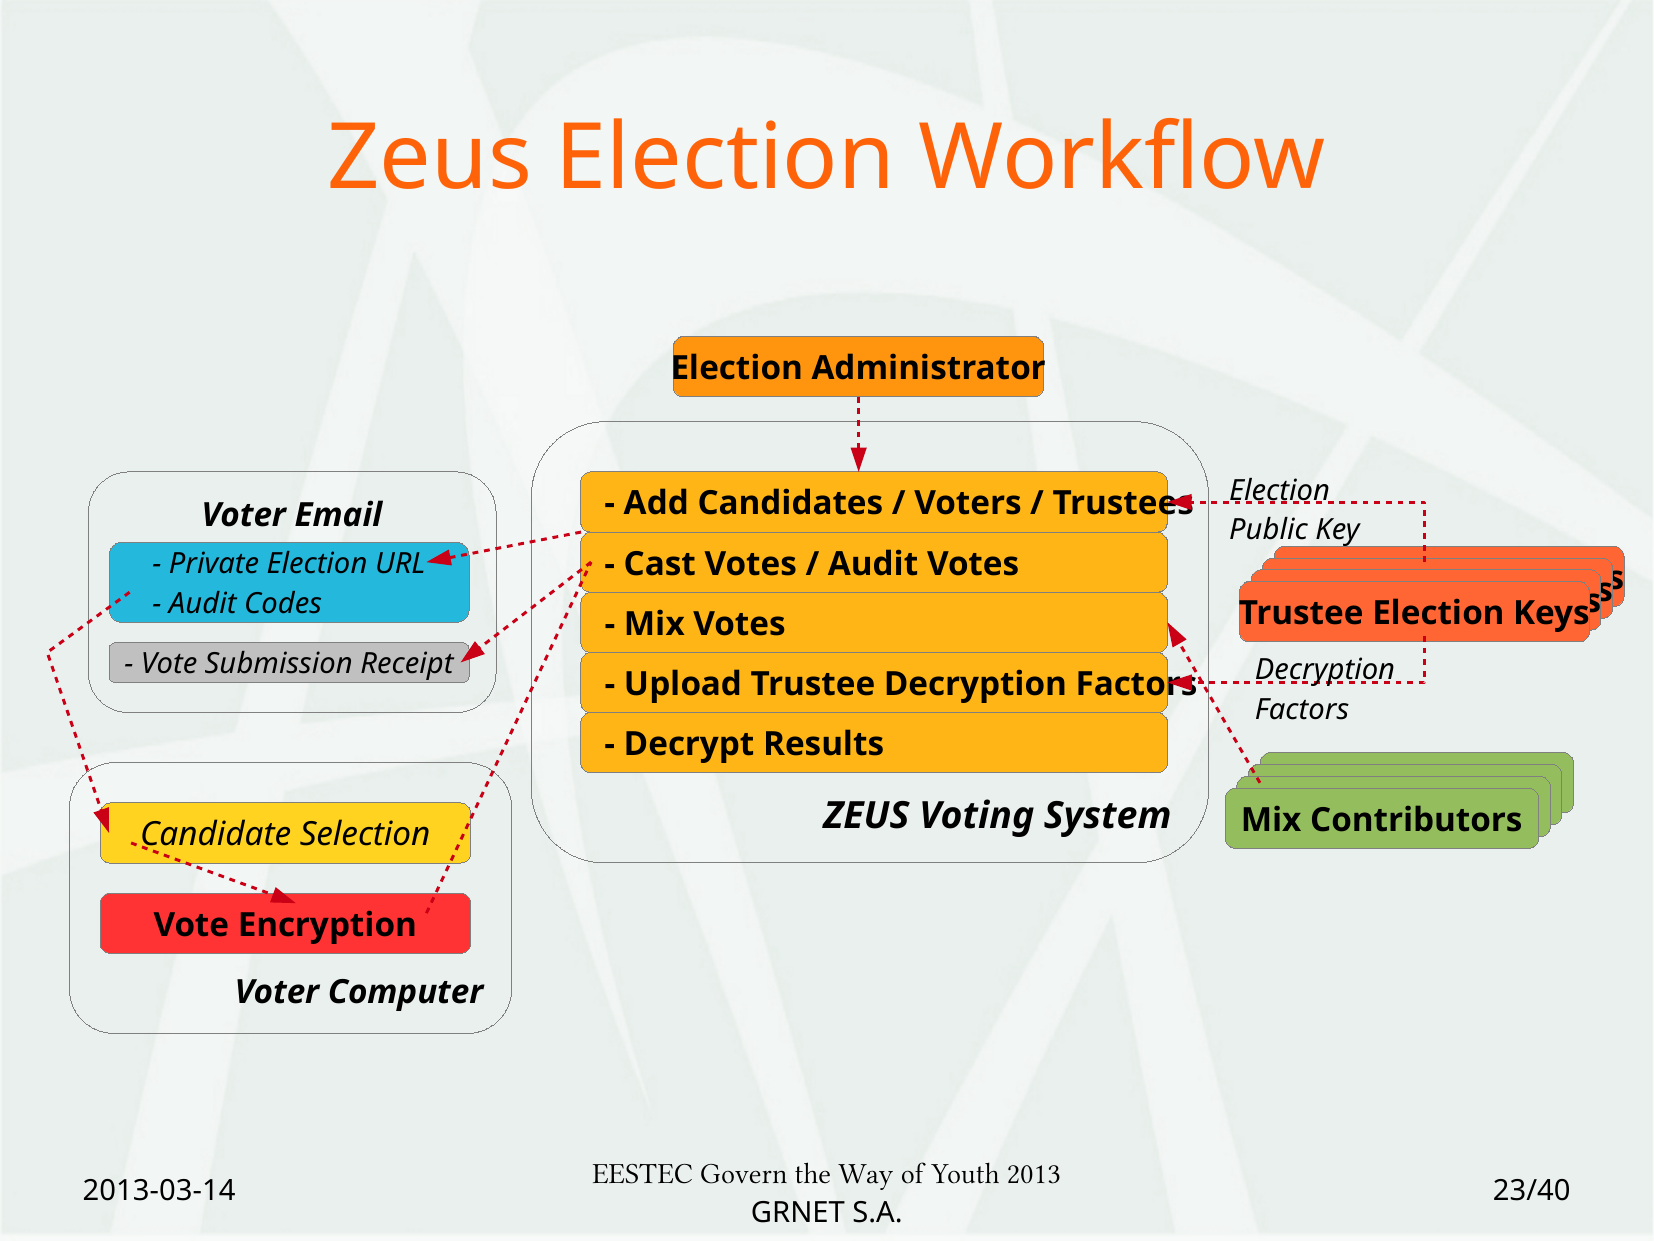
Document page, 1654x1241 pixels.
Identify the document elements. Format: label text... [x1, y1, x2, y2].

picture [0, 0, 1654, 1241]
text_box - Decrypt Results [580, 712, 1168, 773]
text_box Trustee Election Keys [1262, 558, 1613, 619]
text_box Mix Contributors [1248, 764, 1562, 825]
text_box - Vote Submission Receipt [109, 642, 470, 683]
text_box Trustee Election Keys [1251, 569, 1601, 631]
text_box Voter Email [88, 471, 497, 713]
text_box ZEUS Voting System [531, 421, 1209, 863]
text_box Mix Contributors [1225, 788, 1539, 849]
text_box Trustee Election Keys [1239, 581, 1590, 642]
text_box Election Administrator [673, 336, 1044, 397]
text_box Decryption Factors [1240, 640, 1510, 726]
text_box Election Public Key [1214, 461, 1484, 546]
text_box Voter Computer [69, 762, 512, 1034]
text_box Mix Contributors [1260, 752, 1574, 813]
text_box - Add Candidates / Voters / Trustees [580, 471, 1168, 532]
text_box - Mix Votes [580, 592, 1168, 652]
text_box - Upload Trustee Decryption Factors [580, 652, 1168, 712]
text_box Mix Contributors [1236, 776, 1551, 837]
text_box Trustee Election Keys [1274, 546, 1625, 607]
text_box - Cast Votes / Audit Votes [580, 532, 1168, 592]
text_box - Private Election URL - Audit Codes [109, 542, 470, 623]
title Zeus Election Workflow [82, 49, 1571, 257]
text_box Vote Encryption [100, 893, 471, 954]
text_box Candidate Selection [100, 802, 471, 864]
